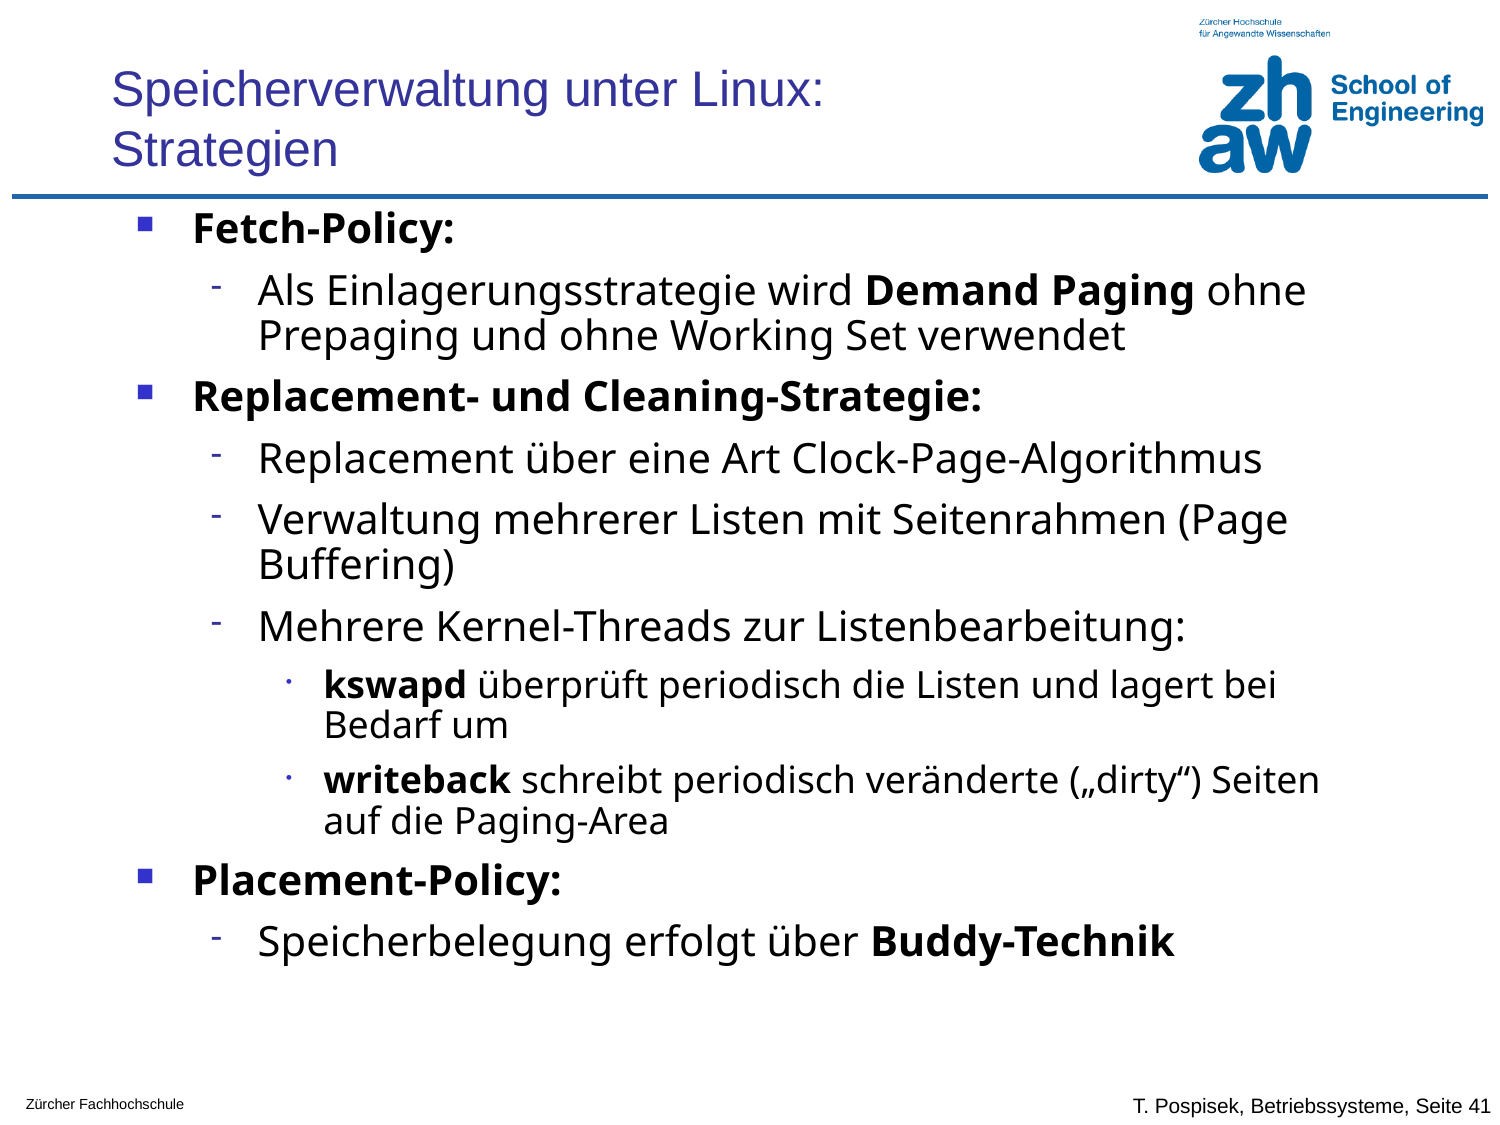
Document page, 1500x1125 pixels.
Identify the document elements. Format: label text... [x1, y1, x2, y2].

list Fetch-Policy: Als Einlagerungsstrategie wird Demand Paging ohne Prepaging und ohne Working Set verwendet Replacement- und Cleaning-Strategie: Replacement über eine Art Clock-Page-Algorithmus Verwaltung mehrerer Listen mit Seitenrahmen (Page Buffering) Mehrere Kernel-Threads zur Listenbearbeitung: kswapd überprüft periodisch die Listen und lagert bei Bedarf um writeback schreibt periodisch veränderte („dirty“) Seiten auf die Paging-Area Placement-Policy: Speicherbelegung erfolgt über Buddy-Technik [120, 200, 1375, 1013]
title Speicherverwaltung unter Linux: Strategien [96, 71, 1375, 185]
picture [1199, 19, 1483, 173]
